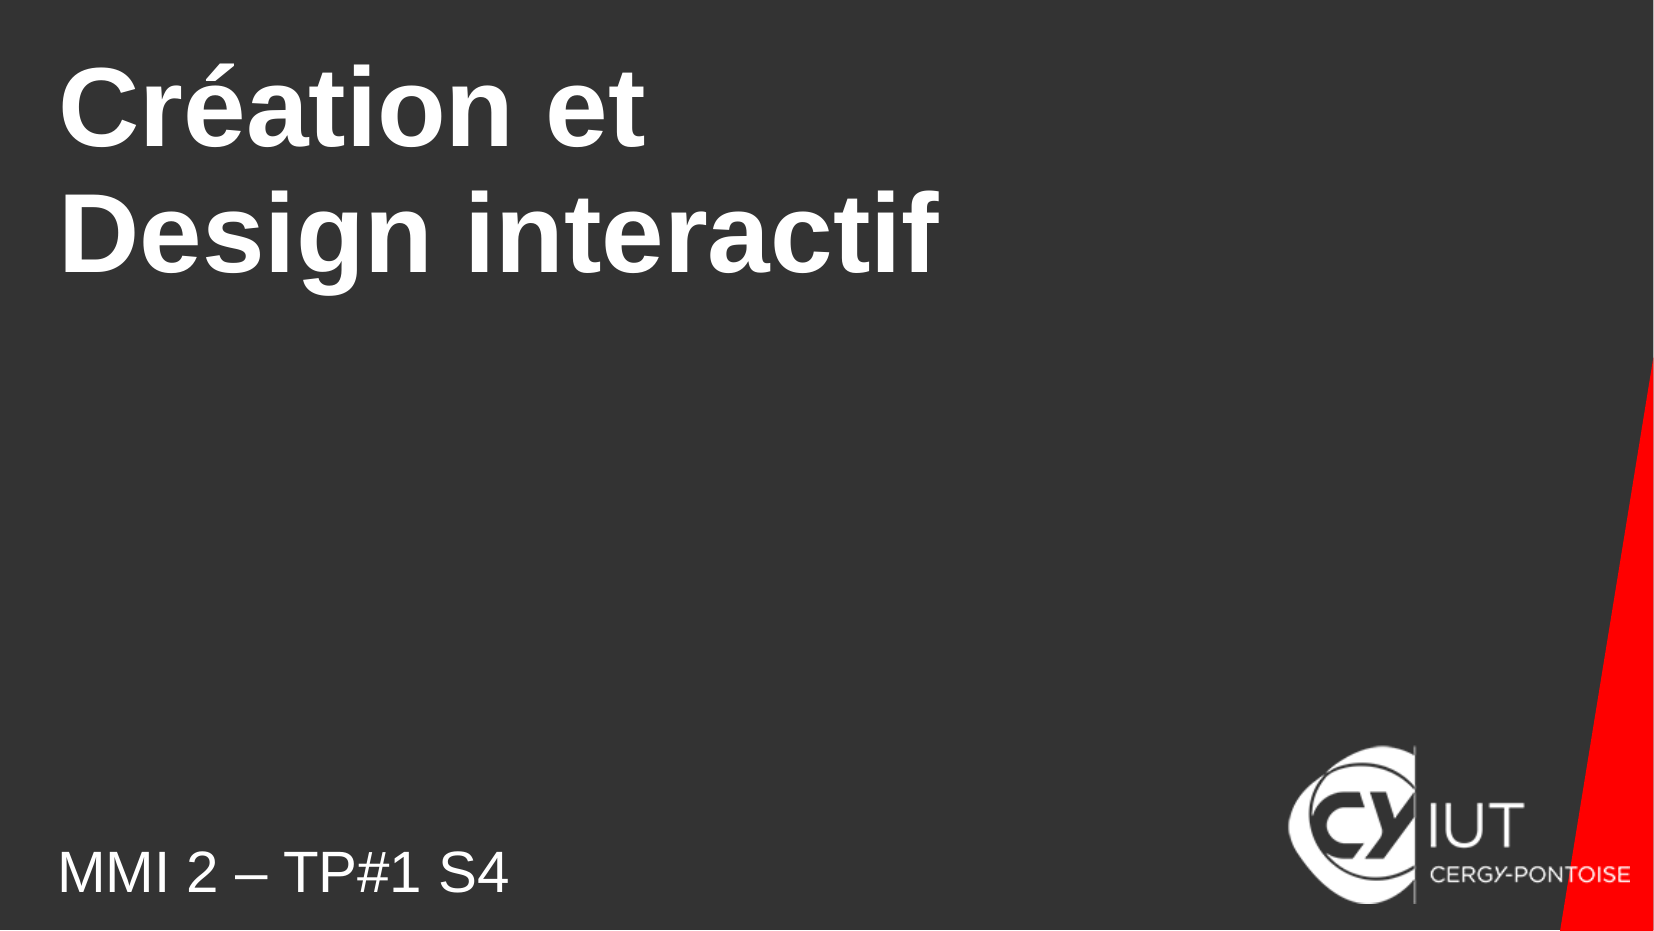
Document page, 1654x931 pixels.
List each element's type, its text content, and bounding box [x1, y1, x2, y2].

text_box MMI 2 – TP#1 S4 [42, 832, 1096, 913]
text_box [1560, 356, 1654, 931]
picture [1284, 744, 1630, 904]
text_box Création et Design interactif [43, 37, 1532, 304]
